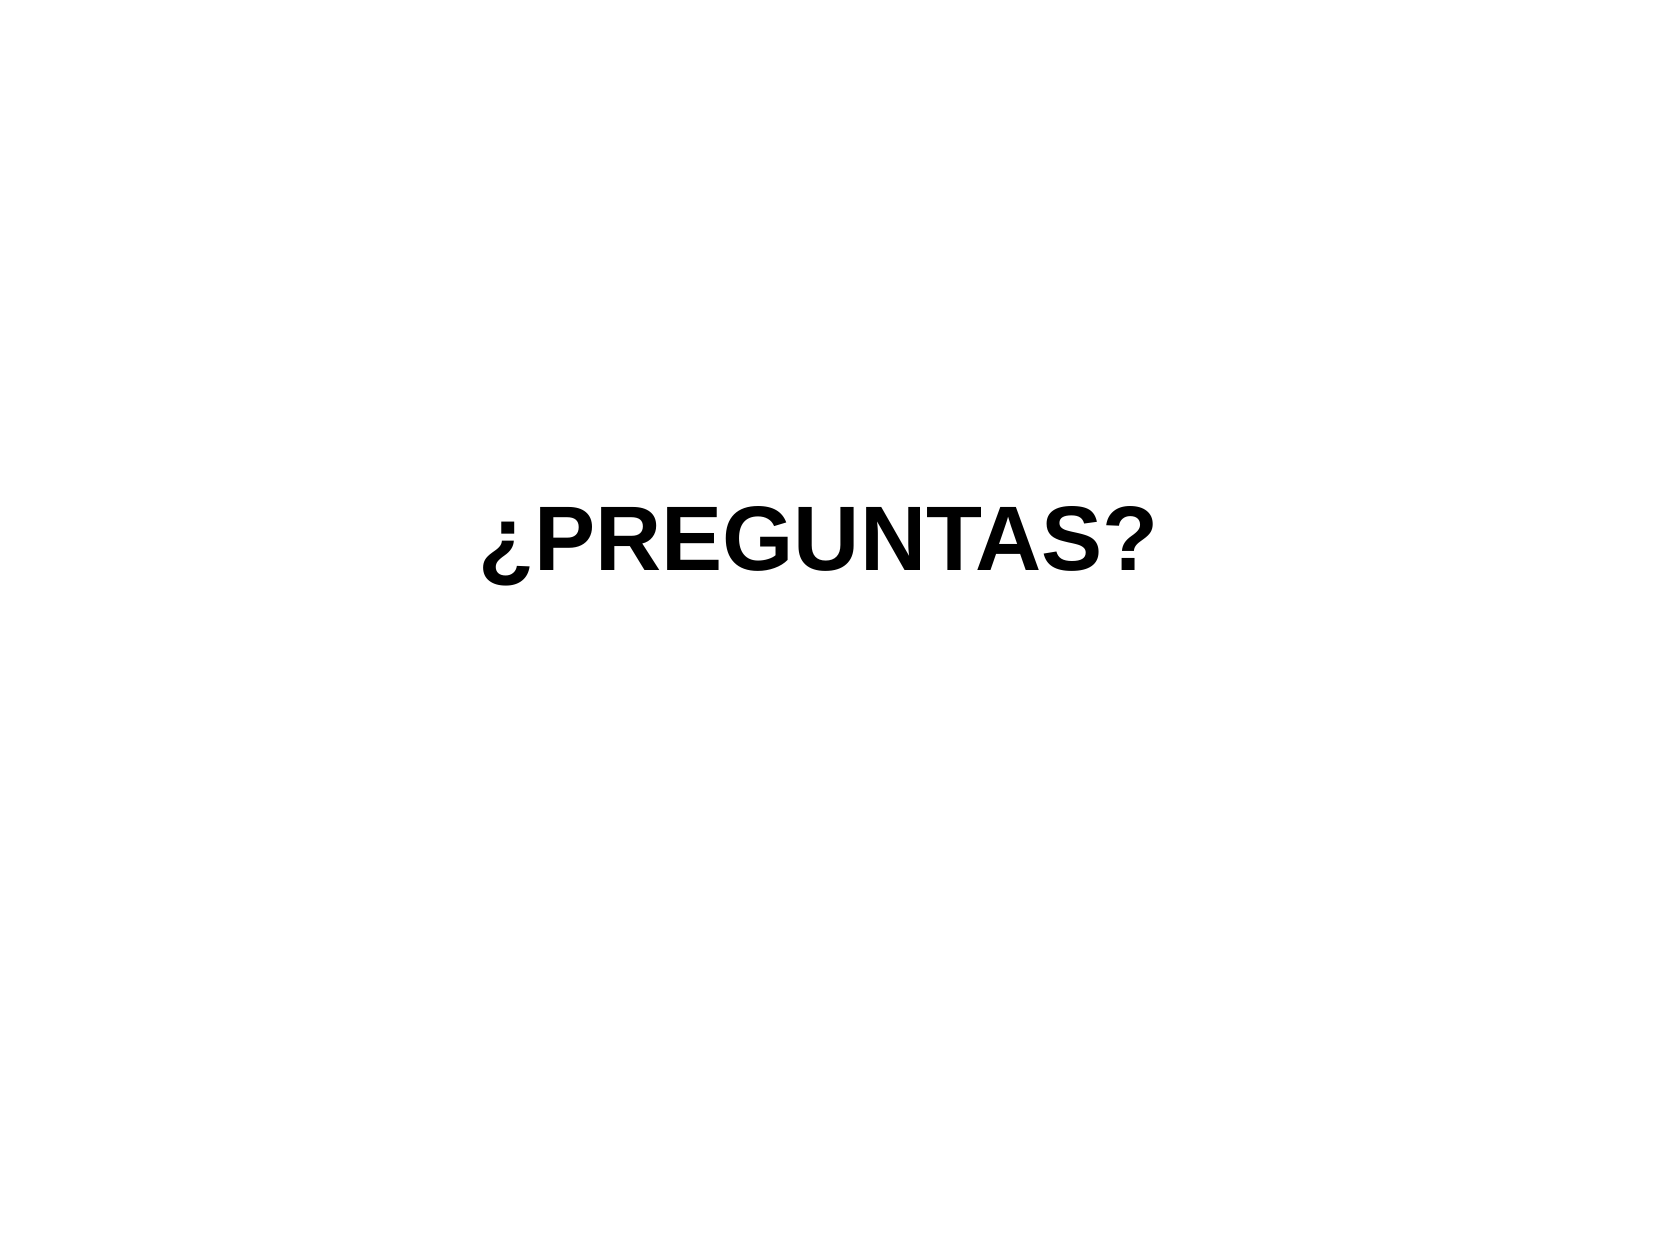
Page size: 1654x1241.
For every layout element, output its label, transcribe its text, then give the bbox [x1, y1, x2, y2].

title ¿PREGUNTAS? [75, 435, 1564, 643]
